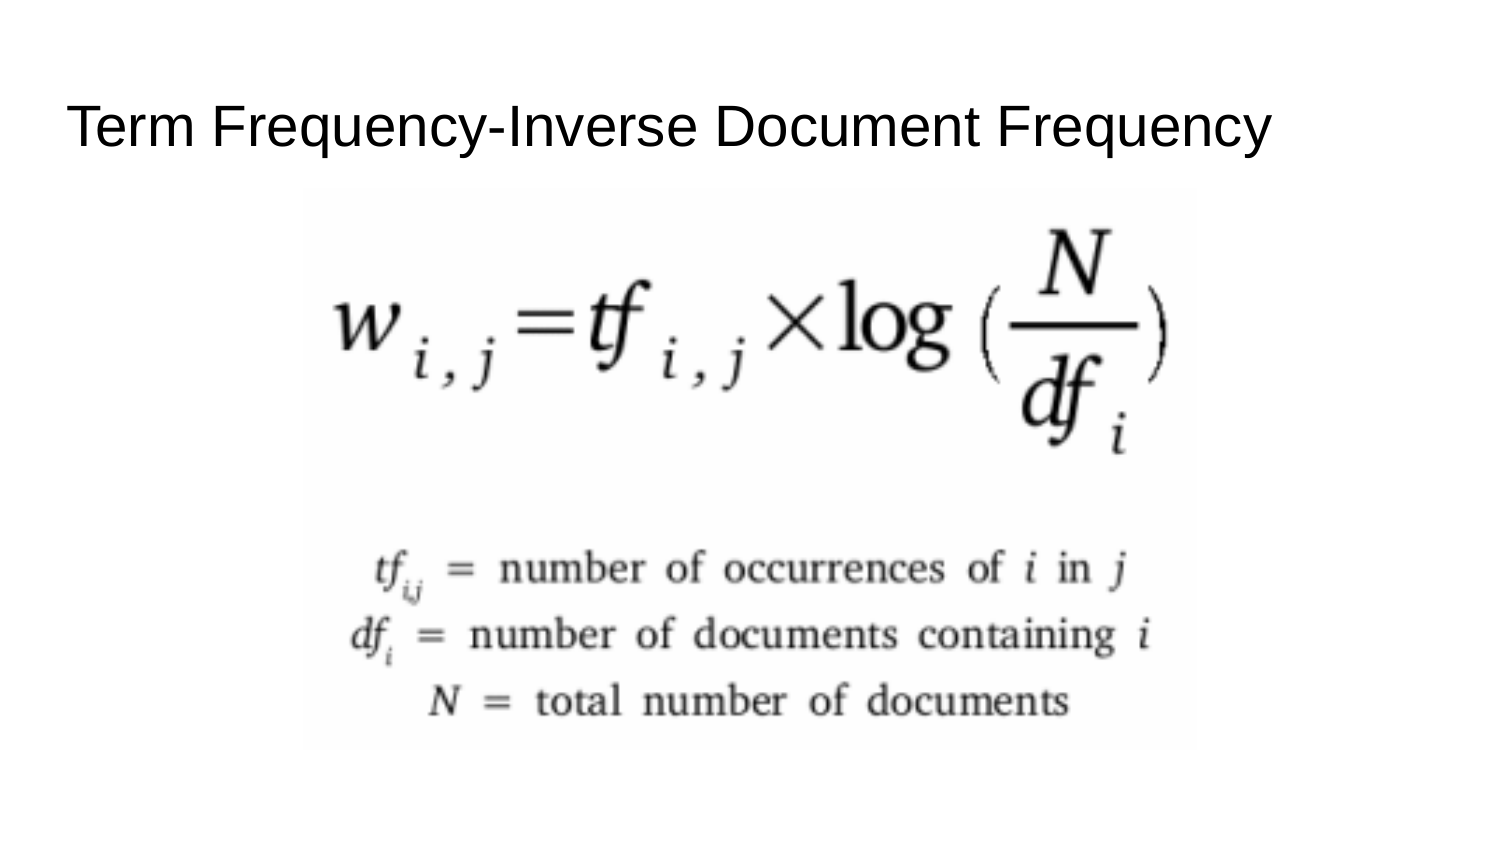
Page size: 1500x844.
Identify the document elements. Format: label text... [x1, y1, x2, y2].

picture [303, 188, 1197, 750]
title Term Frequency-Inverse Document Frequency [51, 72, 1449, 167]
